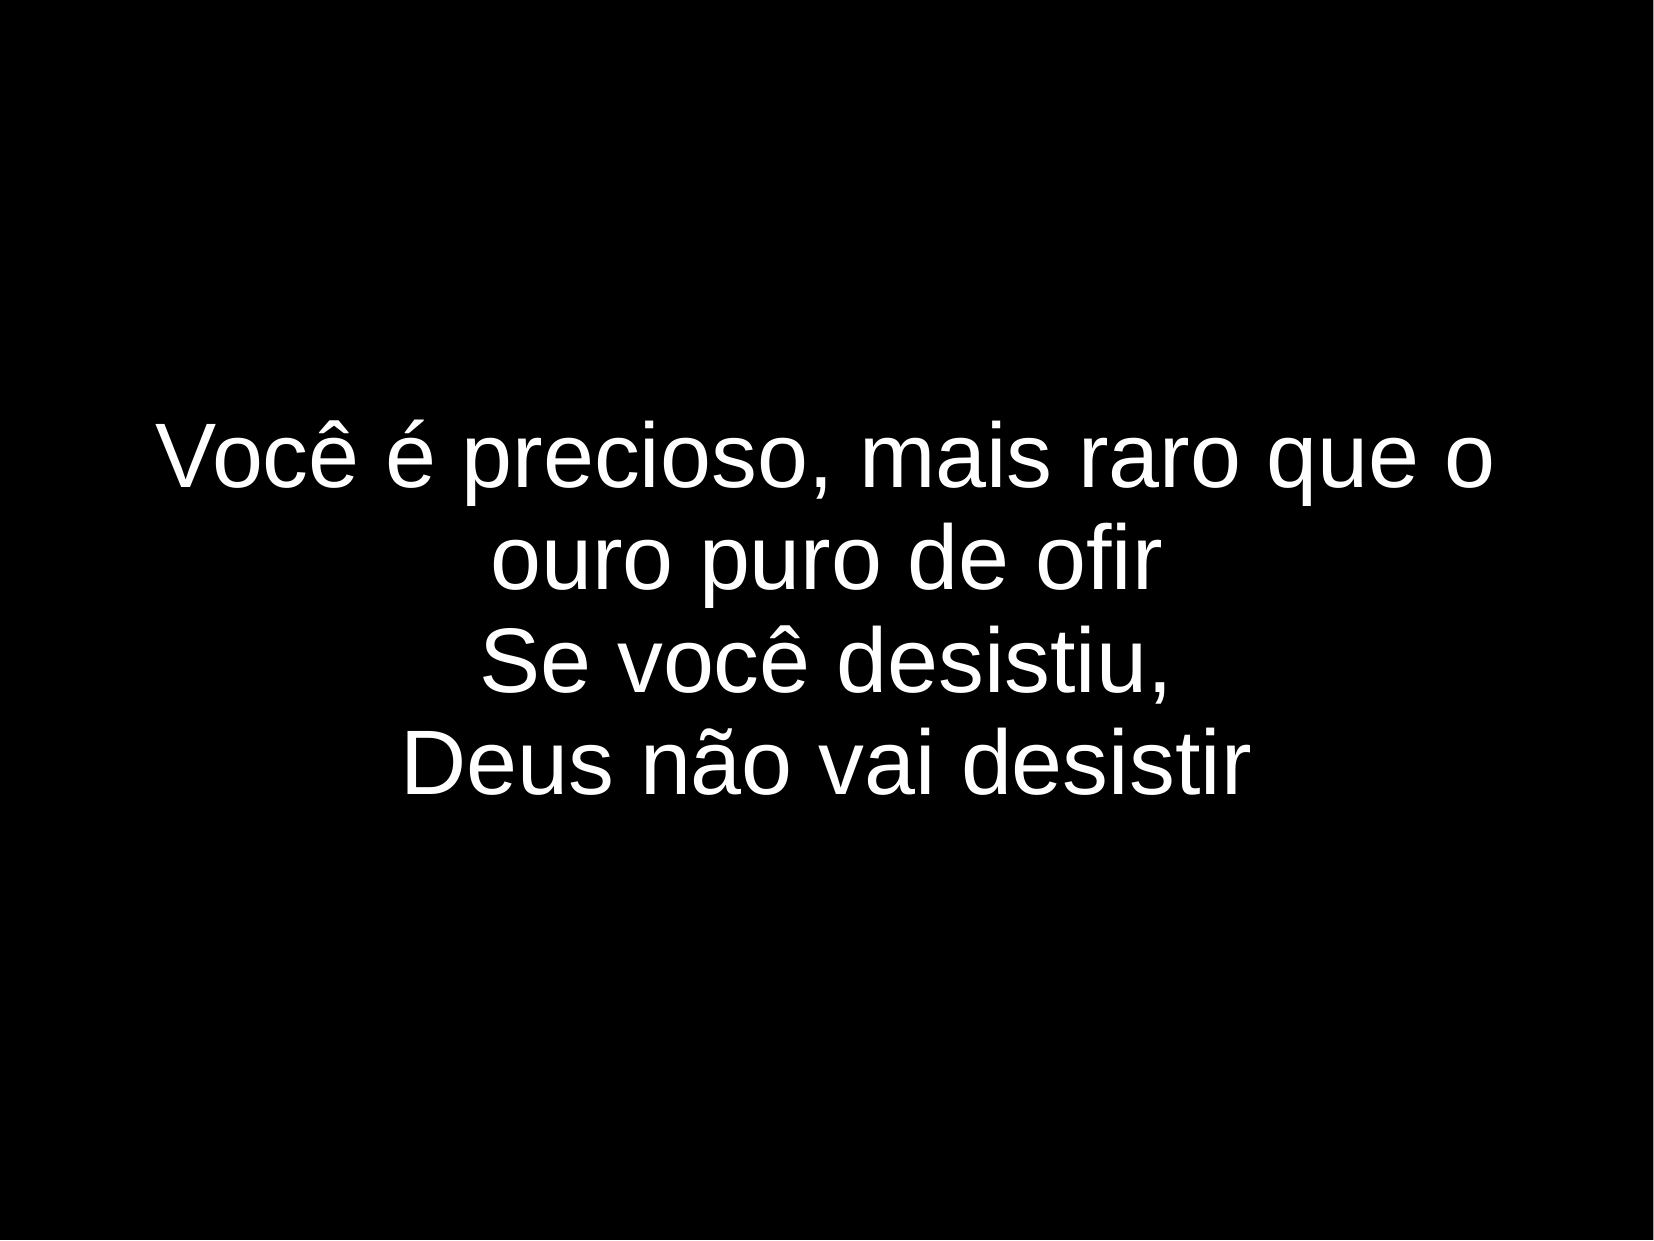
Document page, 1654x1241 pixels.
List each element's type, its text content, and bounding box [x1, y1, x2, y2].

subtitle Você é precioso, mais raro que o ouro puro de ofir Se você desistiu, Deus não vai desistir [82, 49, 1571, 1170]
